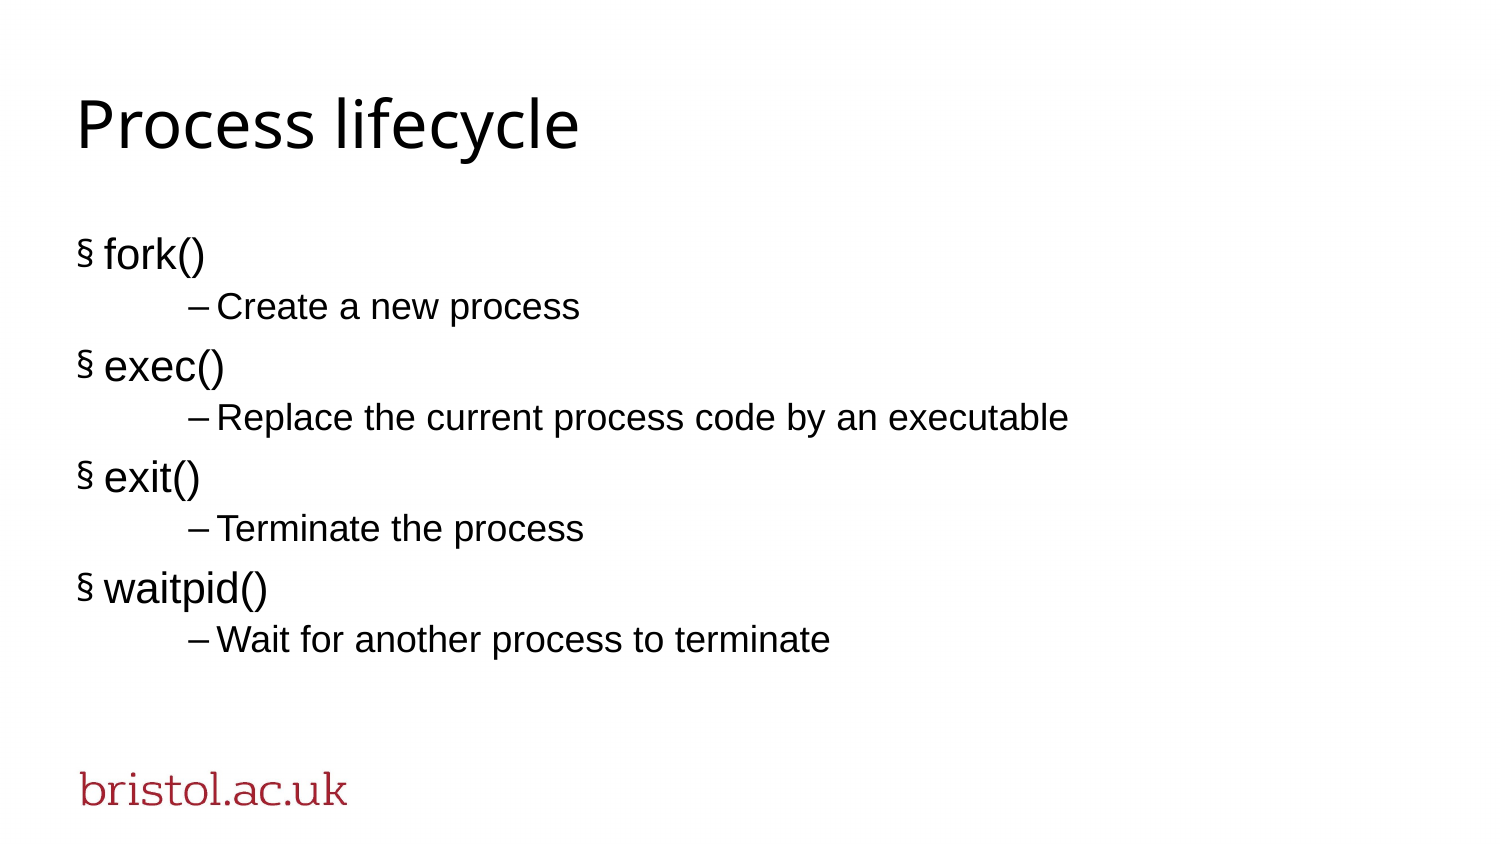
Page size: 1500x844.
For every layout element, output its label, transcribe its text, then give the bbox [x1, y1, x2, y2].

list fork() Create a new process exec() Replace the current process code by an executable exit() Terminate the process waitpid() Wait for another process to terminate [60, 224, 1440, 699]
title Process lifecycle [60, 44, 1440, 209]
